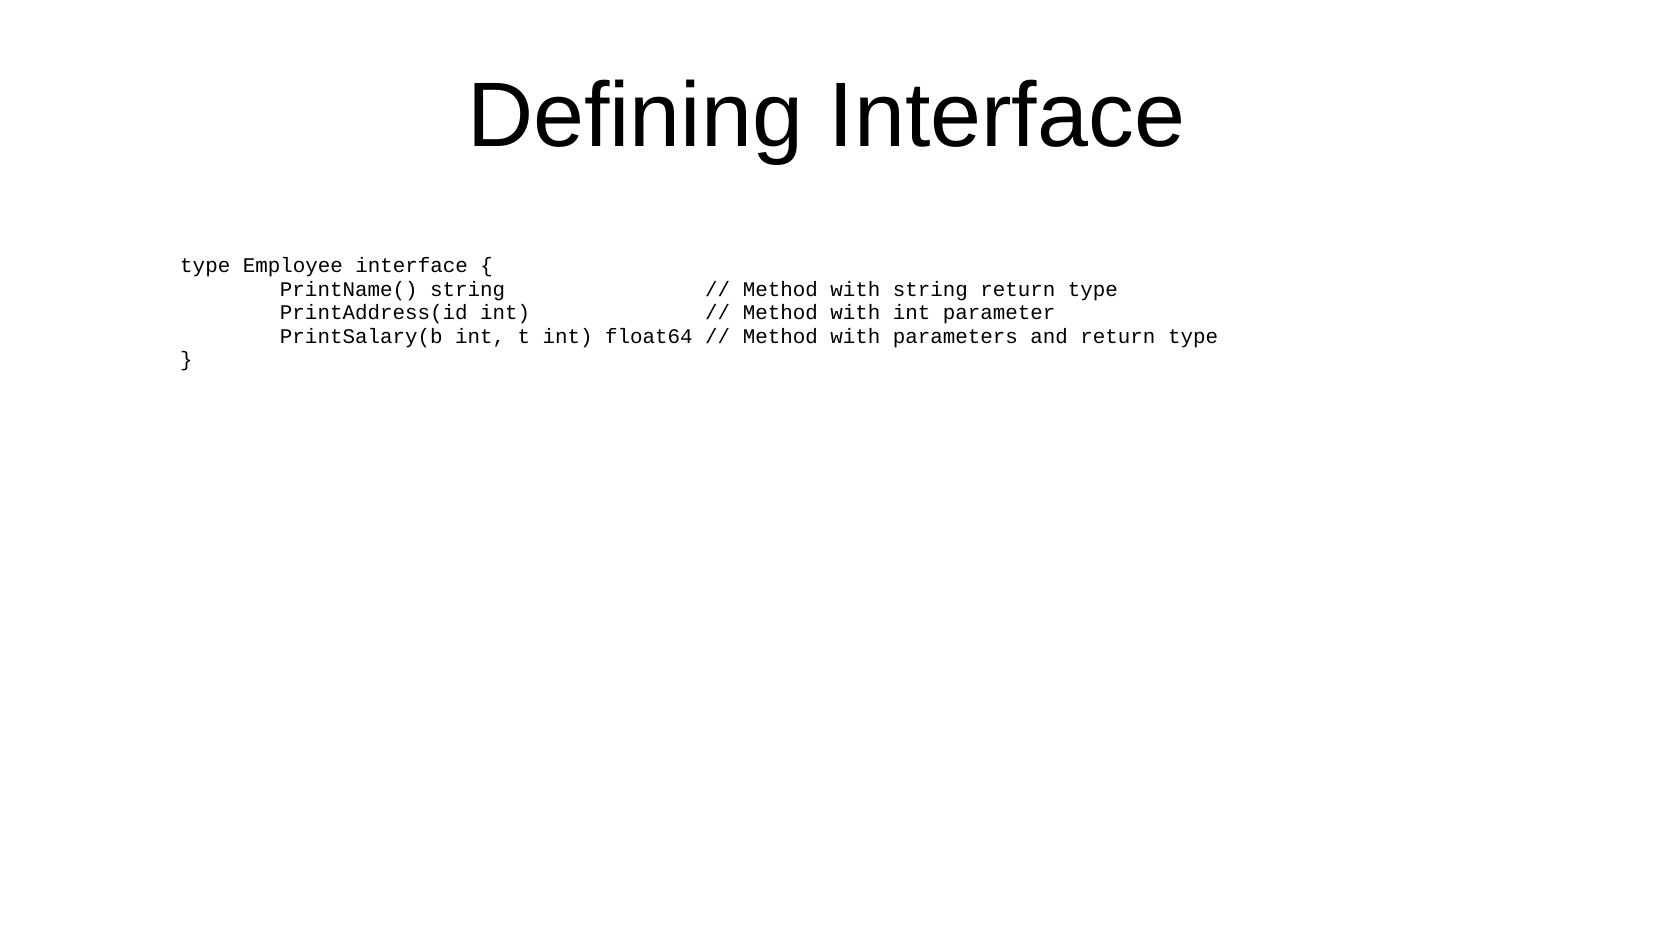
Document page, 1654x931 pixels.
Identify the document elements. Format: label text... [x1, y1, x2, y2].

text_box type Employee interface { PrintName() string // Method with string return type PrintAddress(id int) // Method with int parameter PrintSalary(b int, t int) float64 // Method with parameters and return type } [165, 248, 1366, 534]
title Defining Interface [82, 37, 1571, 193]
